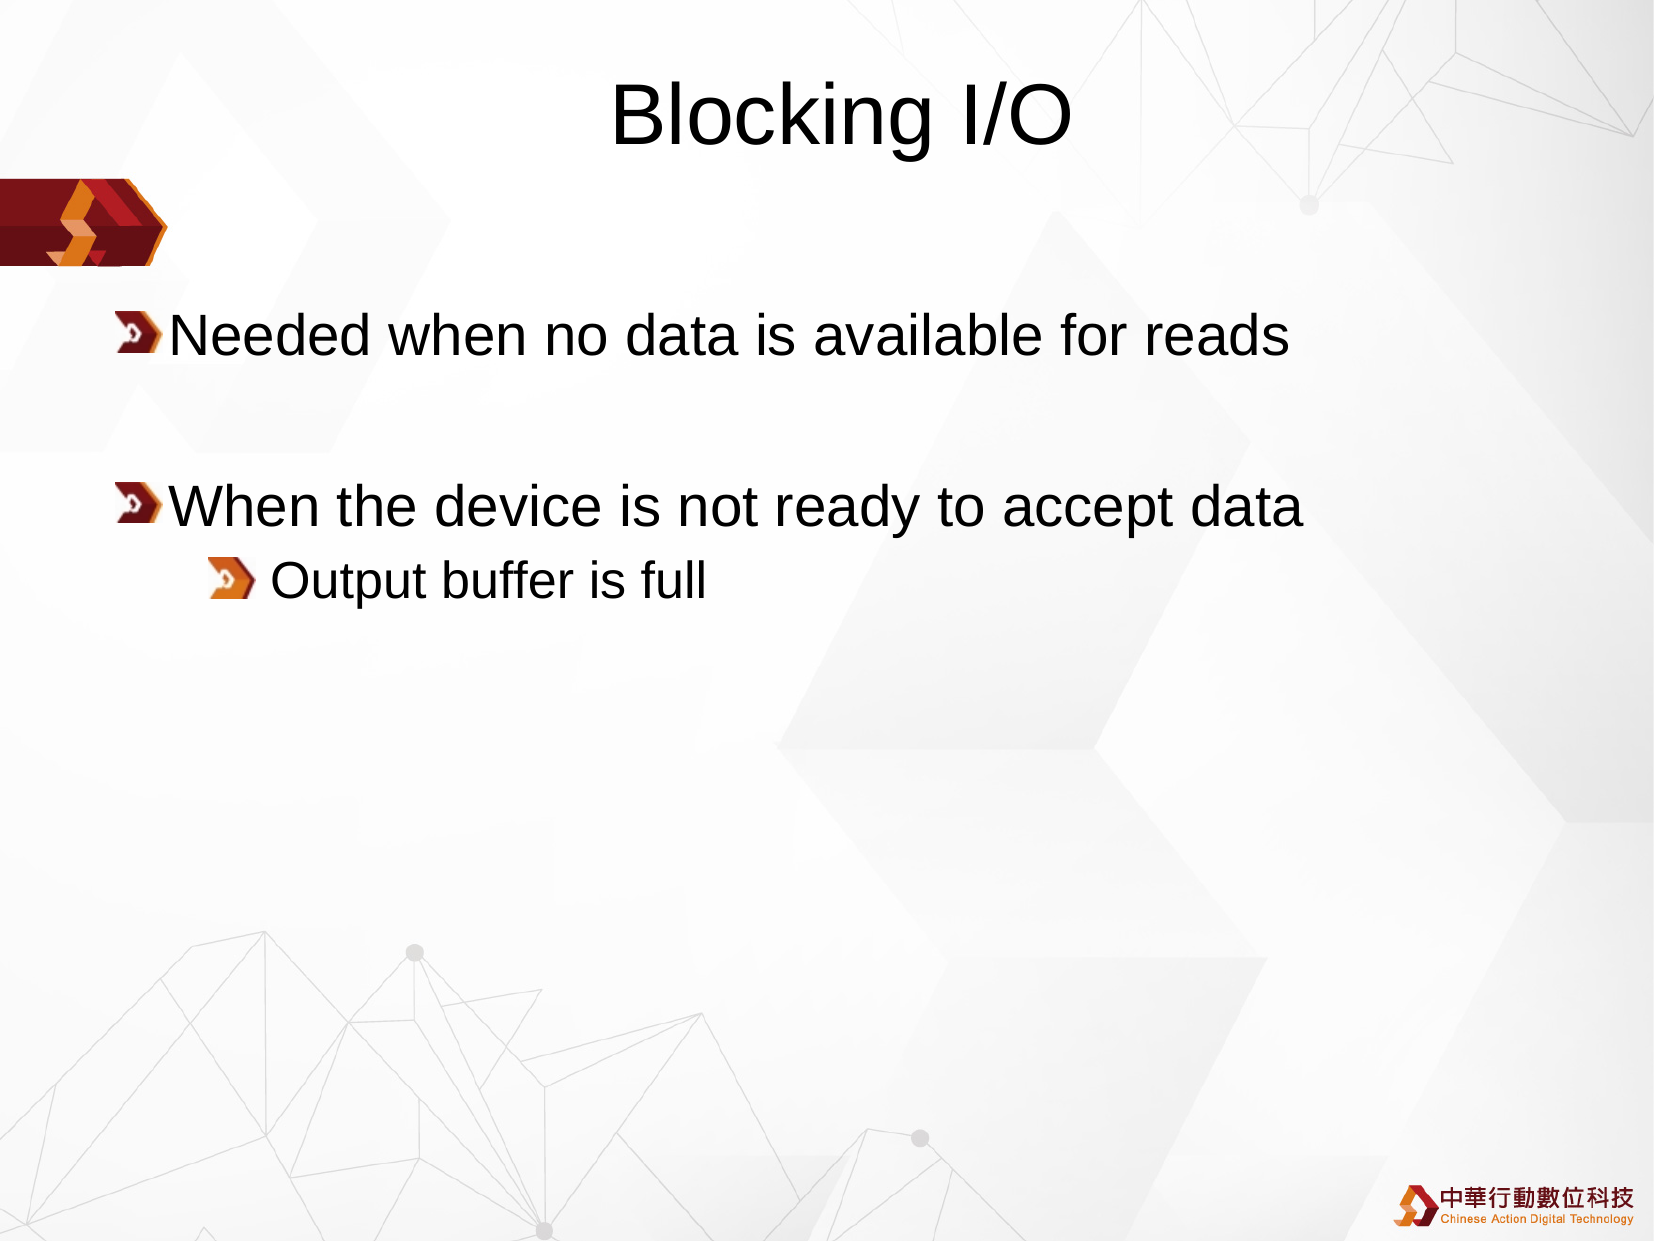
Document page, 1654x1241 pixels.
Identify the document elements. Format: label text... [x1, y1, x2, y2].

picture [0, 0, 1654, 1241]
title Blocking I/O [82, 50, 1571, 257]
list Needed when no data is available for reads When the device is not ready to accept data Output buffer is full [82, 289, 1571, 1109]
